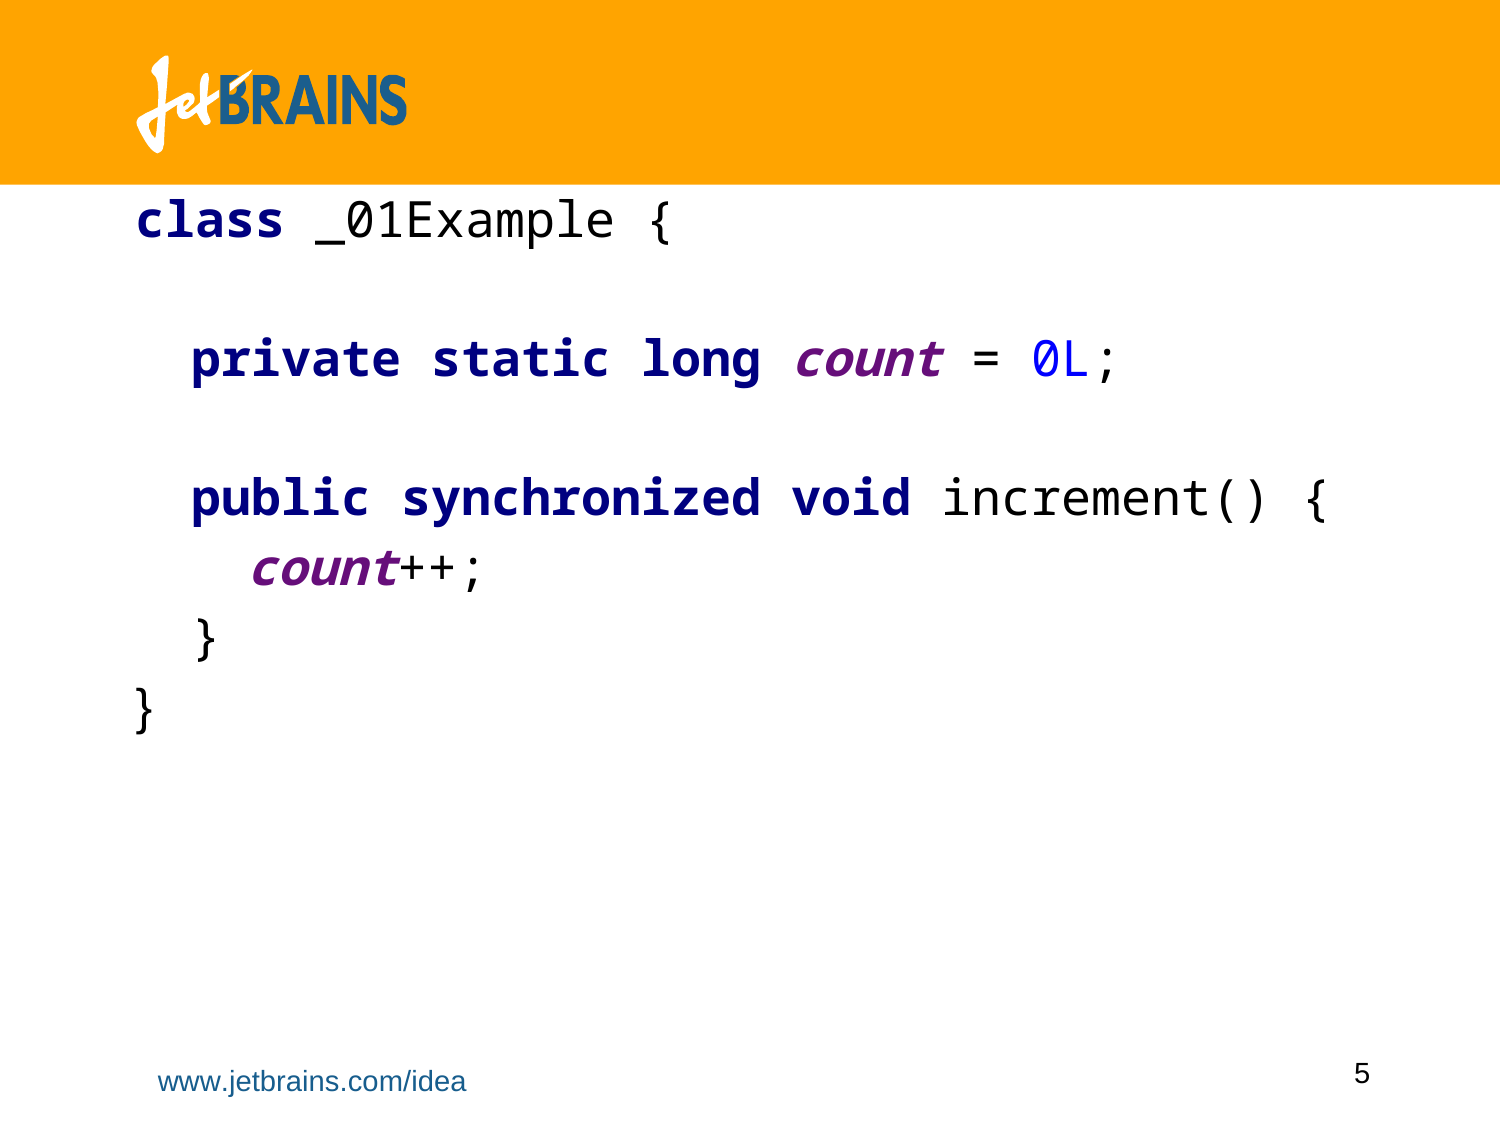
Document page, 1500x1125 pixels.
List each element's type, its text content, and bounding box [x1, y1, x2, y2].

subtitle class _01Example { private static long count = 0L; public synchronized void increment() { count++; } } [135, 194, 1377, 1069]
